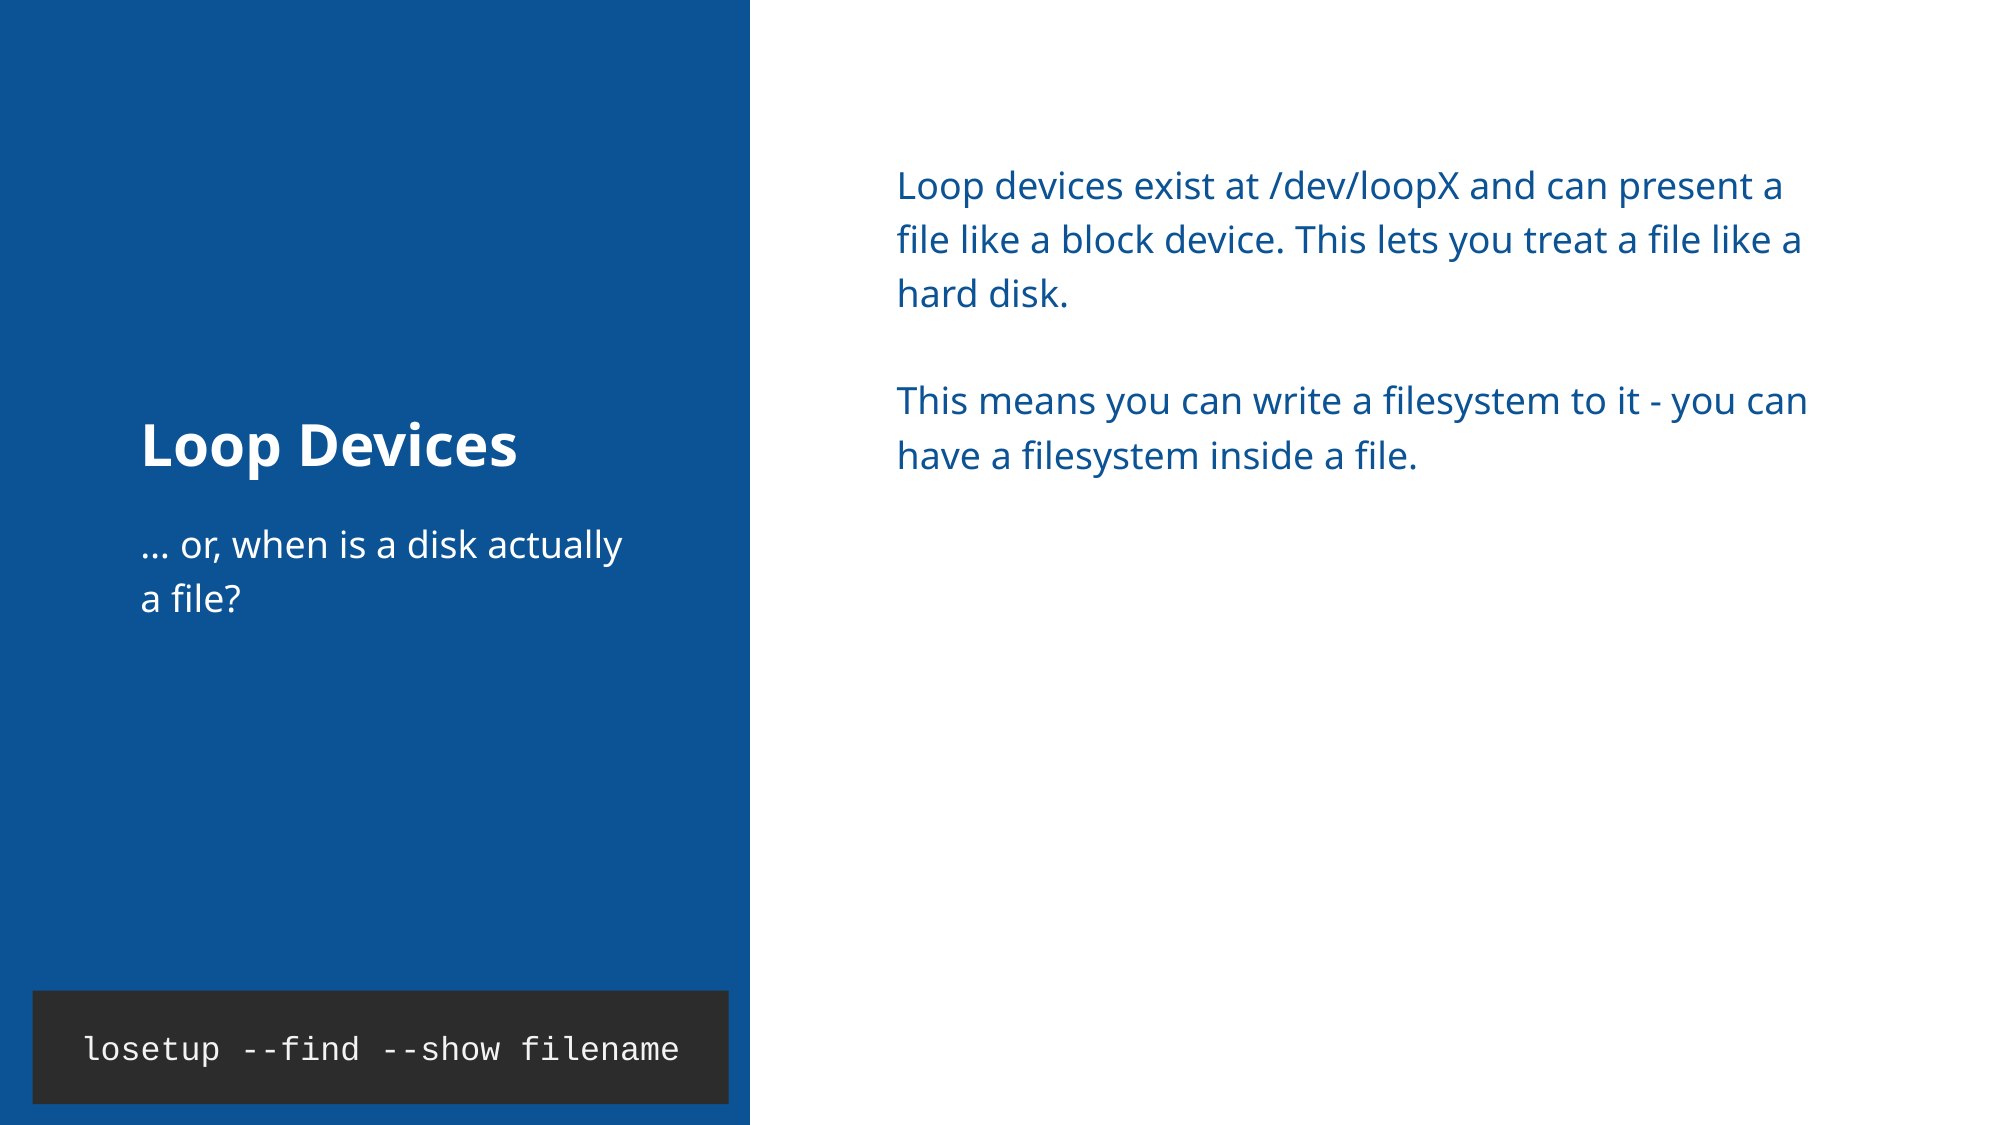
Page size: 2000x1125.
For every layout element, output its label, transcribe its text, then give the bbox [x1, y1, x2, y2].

text_box [14, 0, 750, 1125]
text_box … or, when is a disk actually a file? [125, 504, 653, 793]
text_box losetup --find --show filename [32, 990, 729, 1105]
text_box Loop devices exist at /dev/loopX and can present a file like a block device. This lets you treat a file like a hard disk. This means you can write a filesystem to it - you can have a filesystem inside a file. [881, 145, 1846, 915]
text_box Loop Devices [125, 400, 636, 487]
